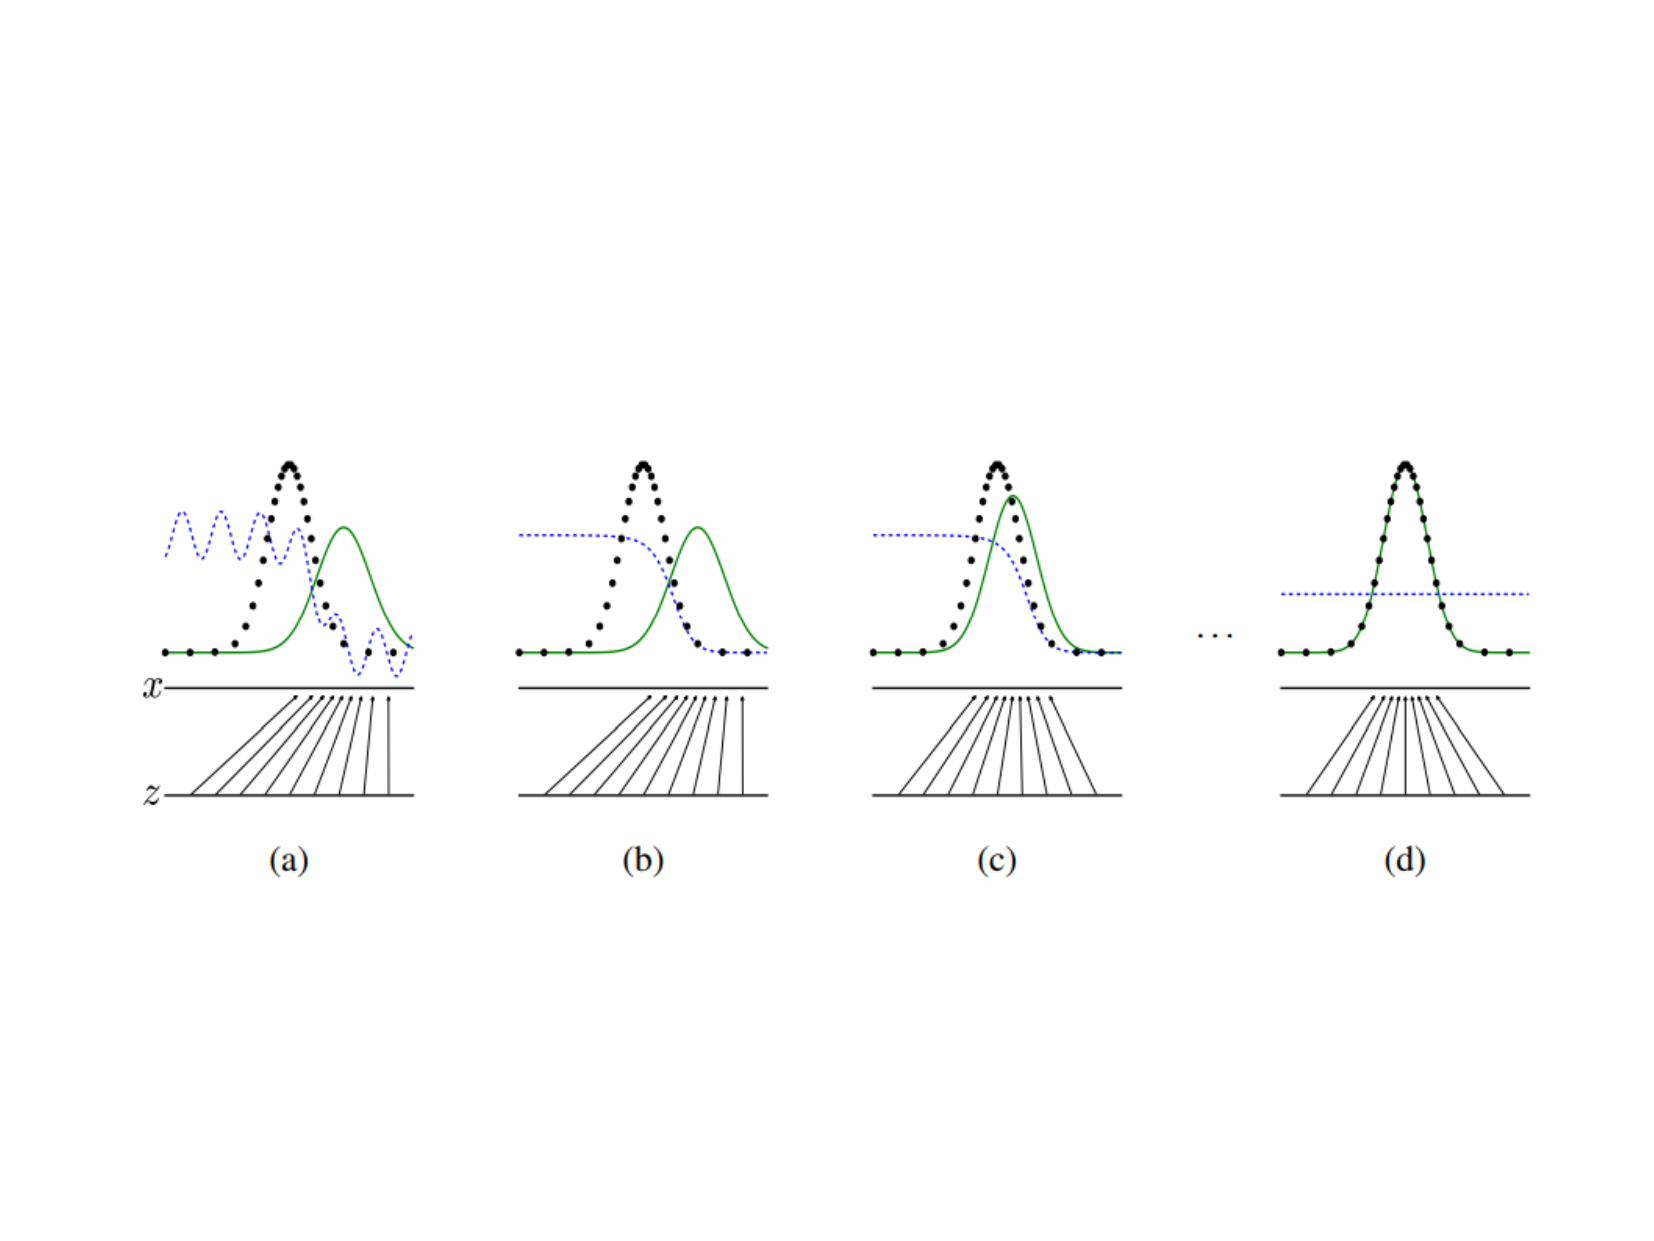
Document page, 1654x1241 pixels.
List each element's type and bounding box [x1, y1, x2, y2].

picture [78, 409, 1588, 907]
